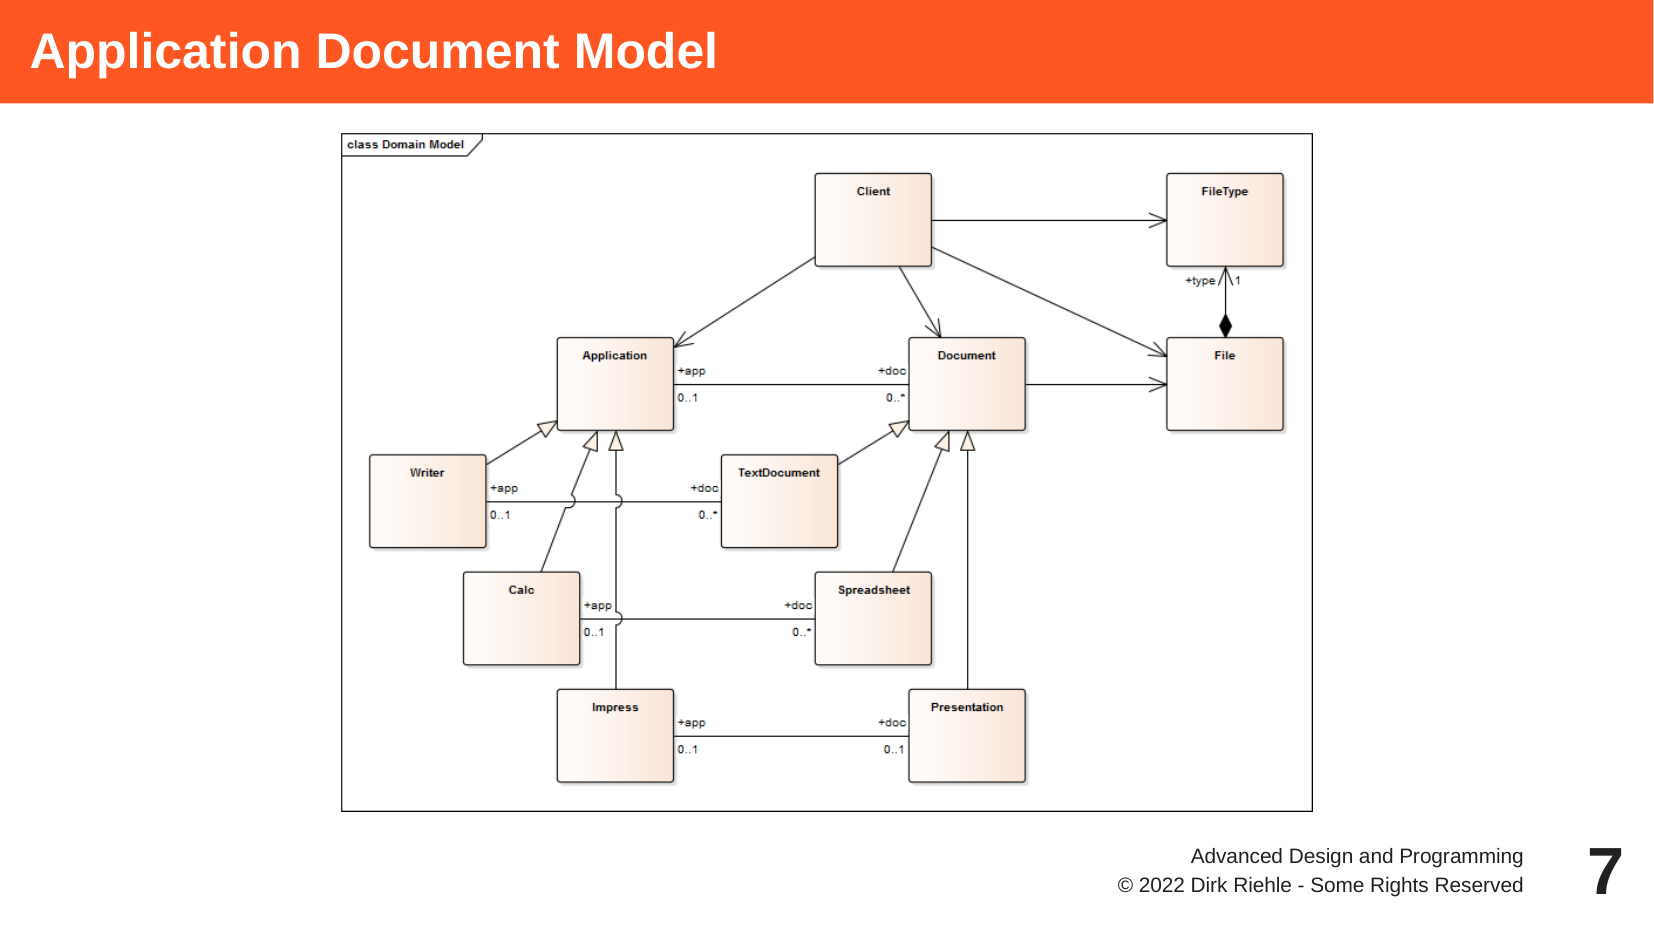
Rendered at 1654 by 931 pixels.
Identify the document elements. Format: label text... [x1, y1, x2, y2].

picture [340, 132, 1313, 813]
title Application Document Model [0, 0, 1654, 104]
